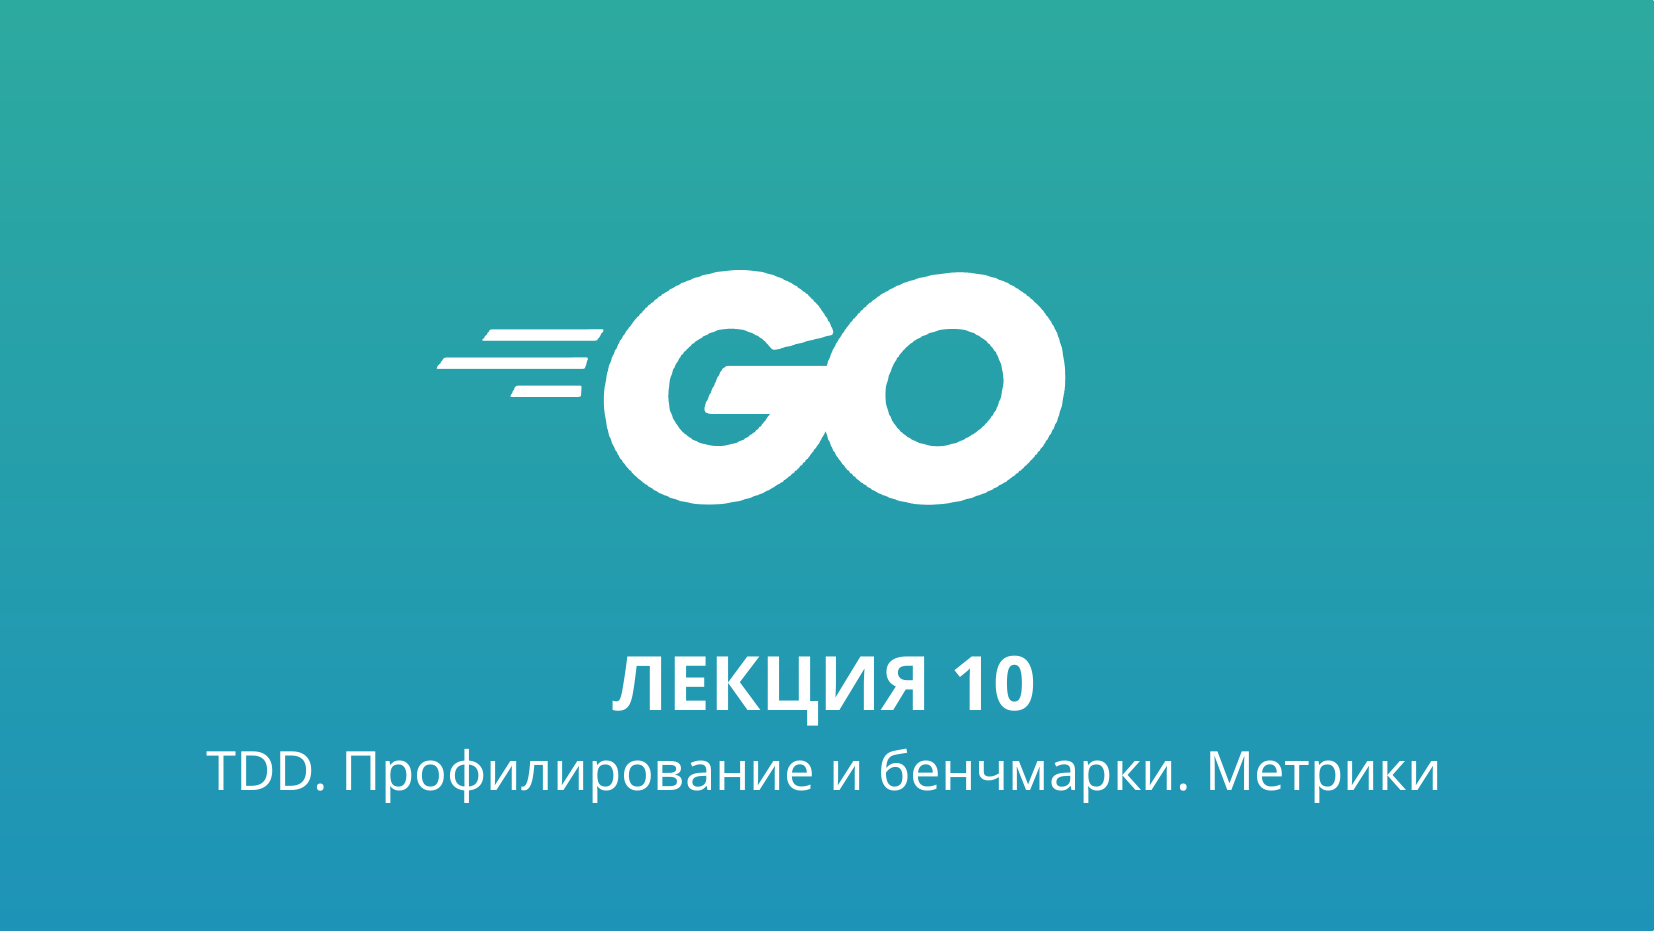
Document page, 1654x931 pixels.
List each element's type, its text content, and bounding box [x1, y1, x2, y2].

picture [360, 31, 1140, 622]
text_box ЛЕКЦИЯ 10 TDD. Профилирование и бенчмарки. Метрики [105, 622, 1546, 796]
